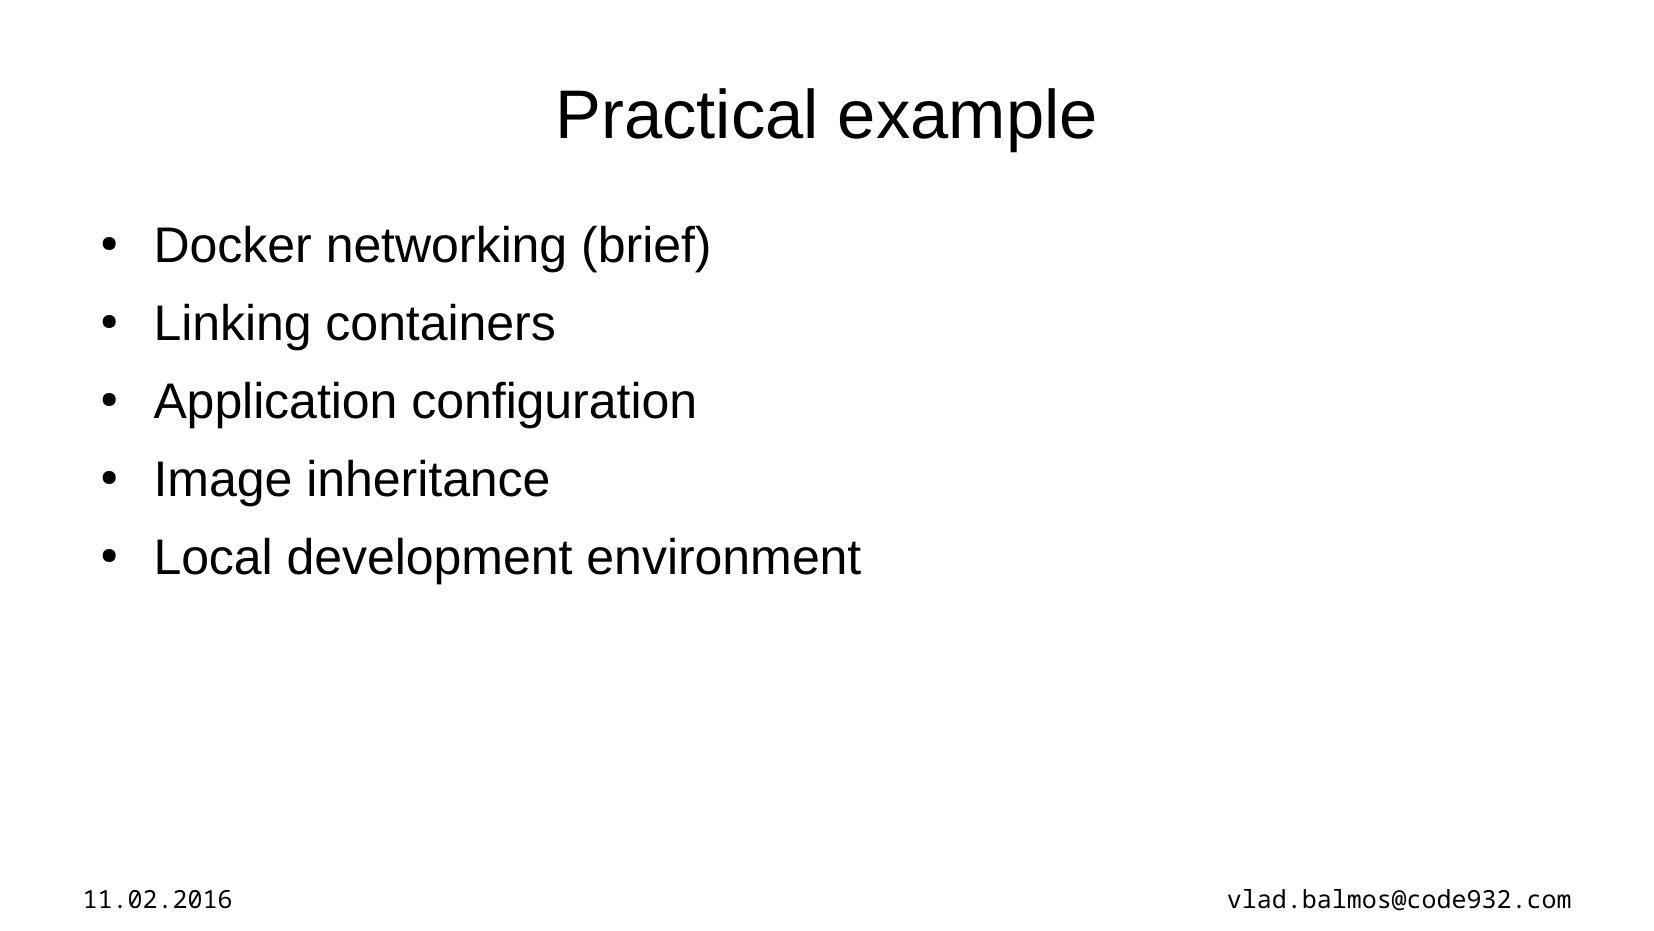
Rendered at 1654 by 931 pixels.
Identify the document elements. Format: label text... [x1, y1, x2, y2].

title Practical example [82, 37, 1571, 193]
list Docker networking (brief) Linking containers Application configuration Image inheritance Local development environment [82, 217, 1571, 758]
